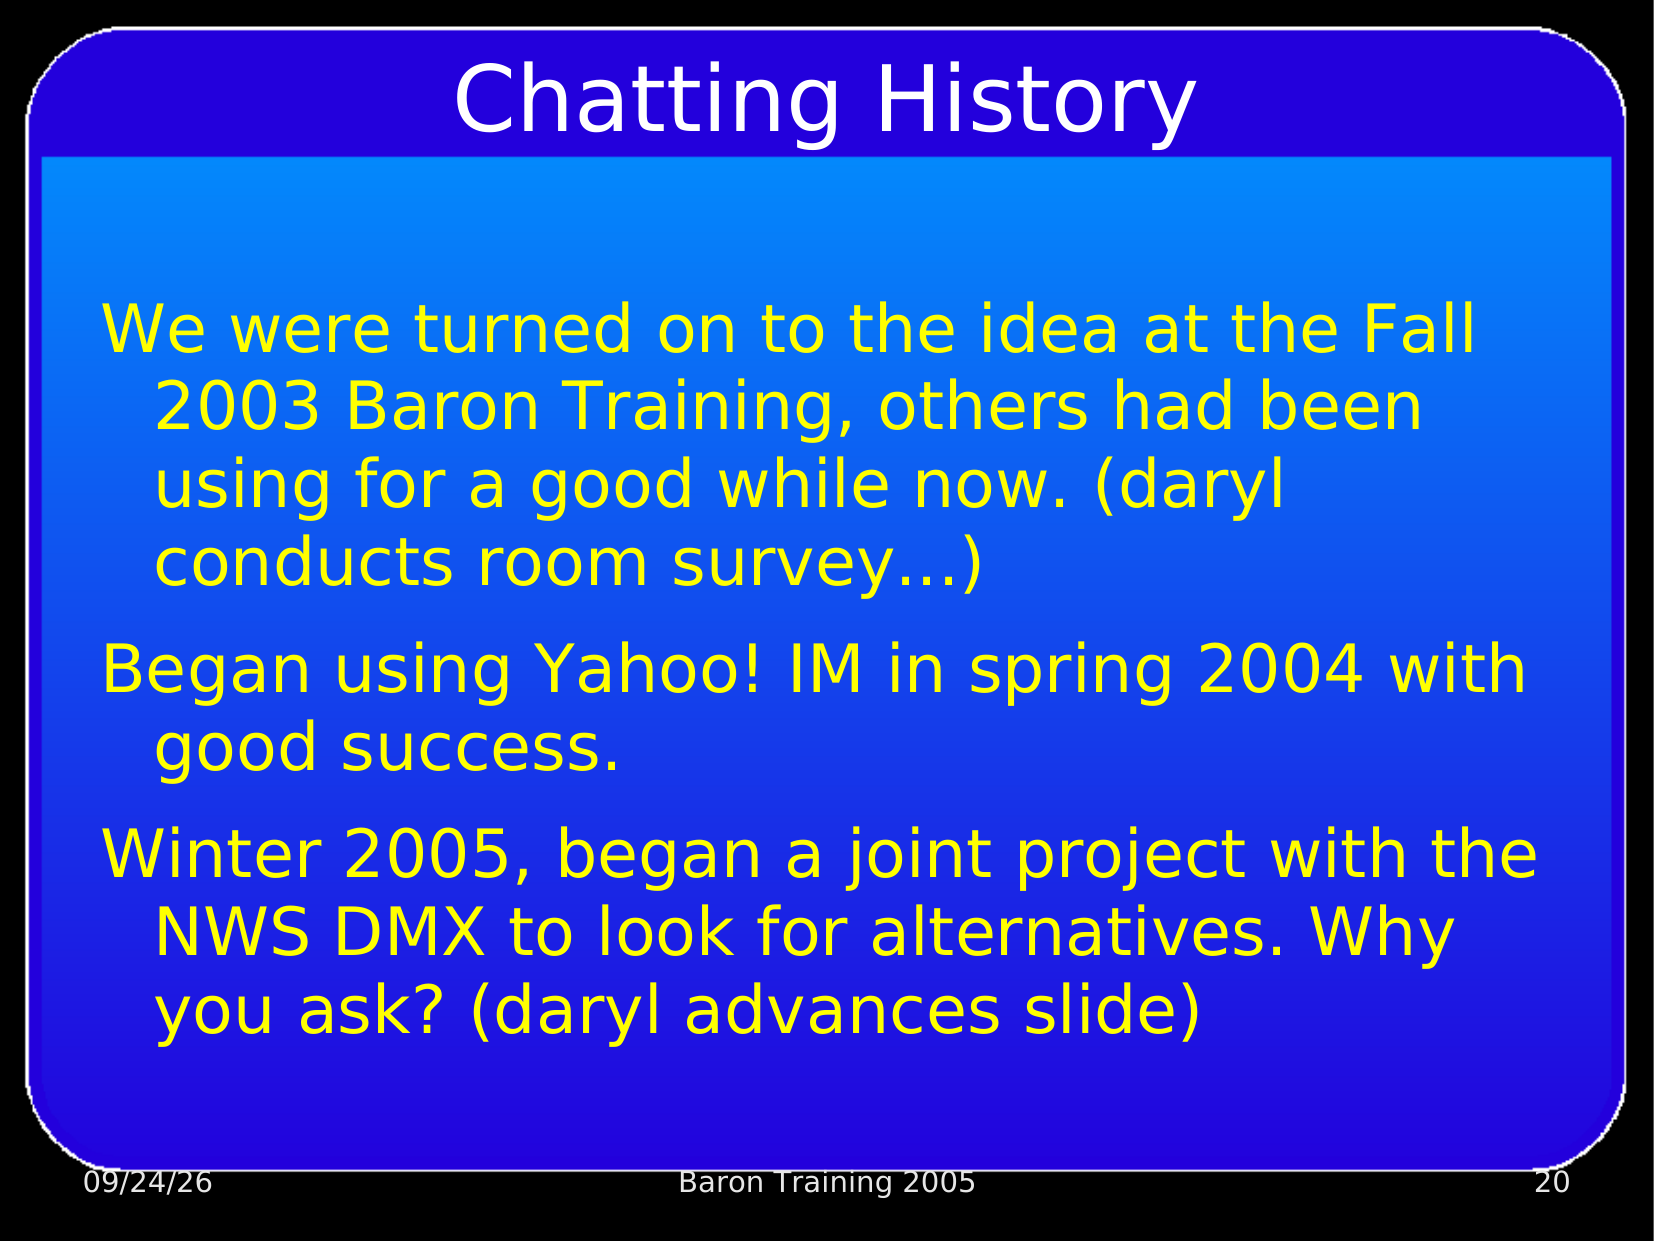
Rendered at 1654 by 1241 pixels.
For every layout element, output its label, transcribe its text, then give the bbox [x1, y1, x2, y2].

title Chatting History [82, 46, 1571, 154]
picture [0, 0, 1654, 1241]
list We were turned on to the idea at the Fall 2003 Baron Training, others had been using for a good while now. (daryl conducts room survey...) Began using Yahoo! IM in spring 2004 with good success. Winter 2005, began a joint project with the NWS DMX to look for alternatives. Why you ask? (daryl advances slide) [82, 290, 1571, 1109]
